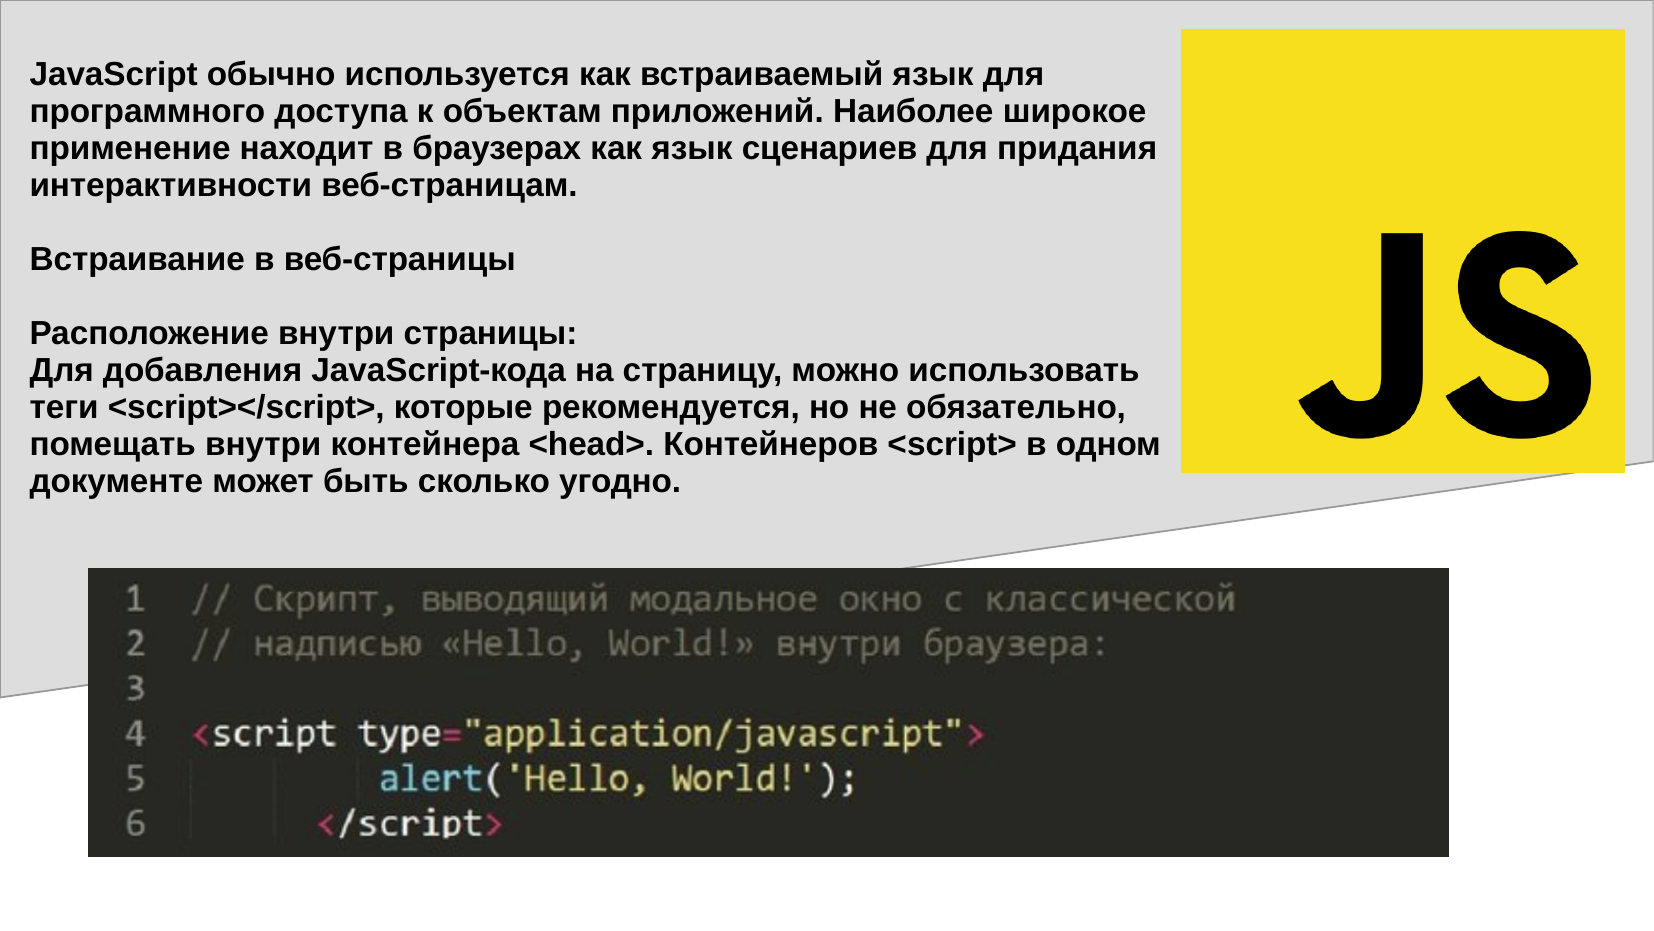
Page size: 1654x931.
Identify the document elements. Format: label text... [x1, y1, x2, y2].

title JavaScript обычно используется как встраиваемый язык для программного доступа к объектам приложений. Наиболее широкое применение находит в браузерах как язык сценариев для придания интерактивности веб-страницам. Встраивание в веб-страницы Расположение внутри страницы: Для добавления JavaScript-кода на страницу, можно использовать теги <script></script>, которые рекомендуется, но не обязательно, помещать внутри контейнера <head>. Контейнеров <script> в одном документе может быть сколько угодно. [29, 0, 1211, 615]
picture [1181, 29, 1625, 473]
picture [88, 568, 1449, 857]
